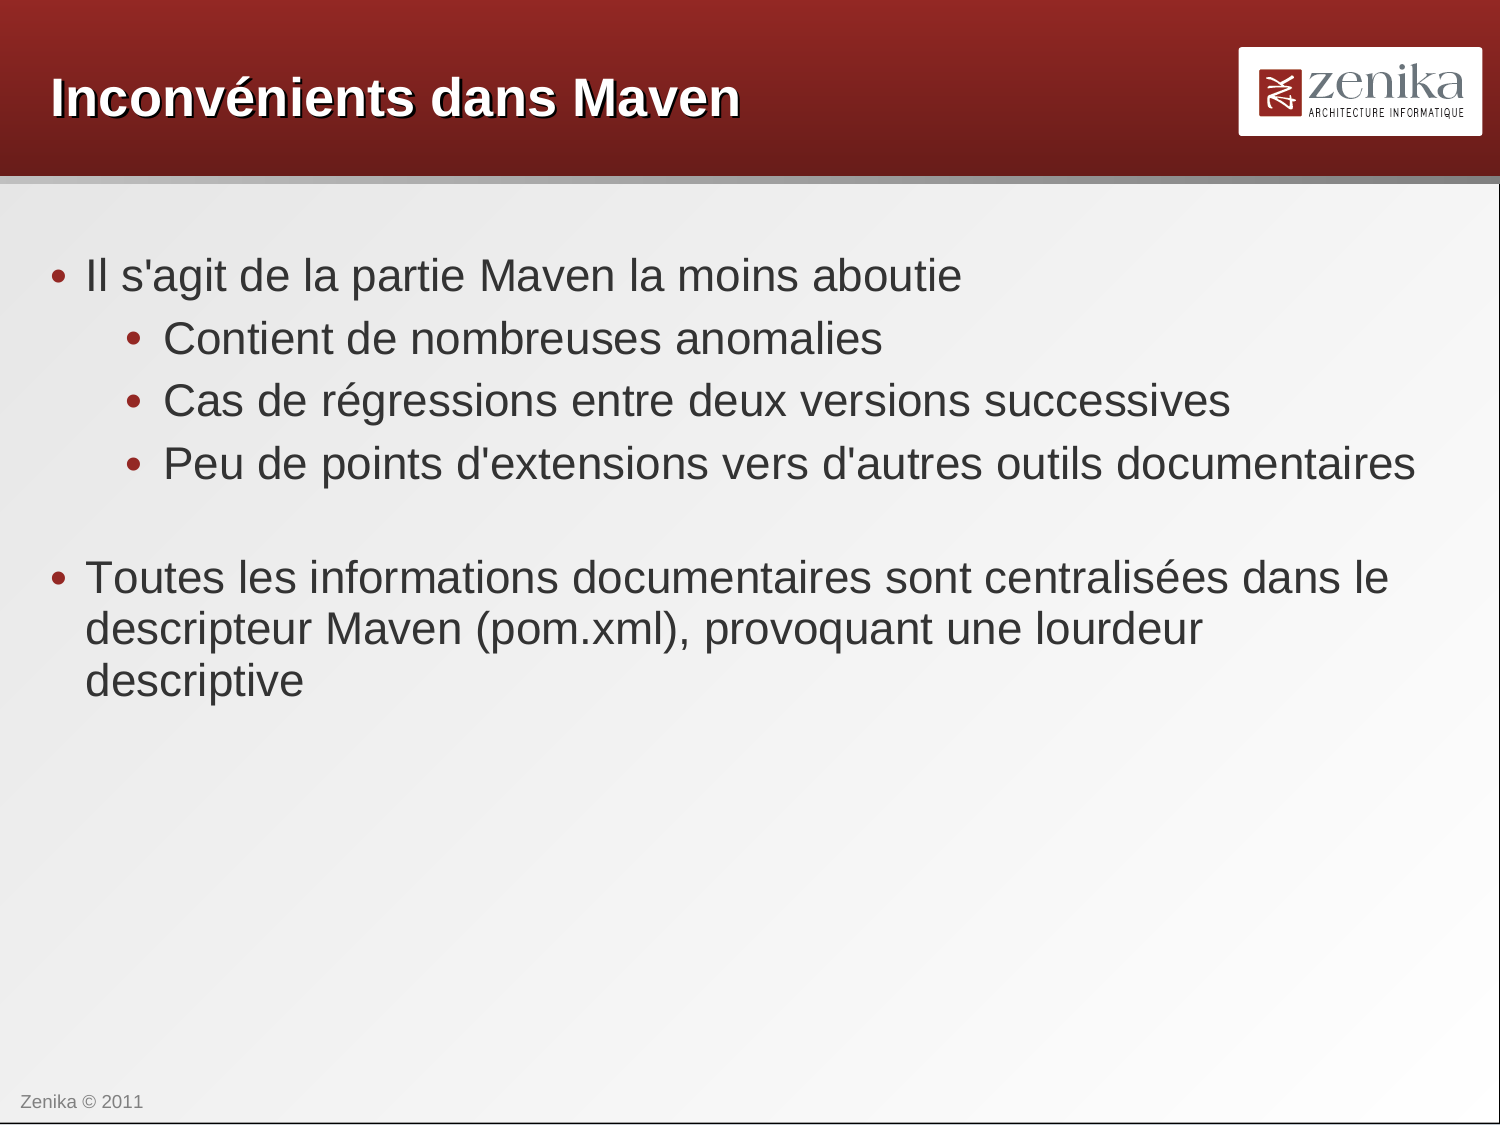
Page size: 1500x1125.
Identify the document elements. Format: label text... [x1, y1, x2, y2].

list Il s'agit de la partie Maven la moins aboutie Contient de nombreuses anomalies Cas de régressions entre deux versions successives Peu de points d'extensions vers d'autres outils documentaires Toutes les informations documentaires sont centralisées dans le descripteur Maven (pom.xml), provoquant une lourdeur descriptive [50, 249, 1435, 1079]
picture [1257, 58, 1464, 125]
title Inconvénients dans Maven [50, 15, 1206, 180]
